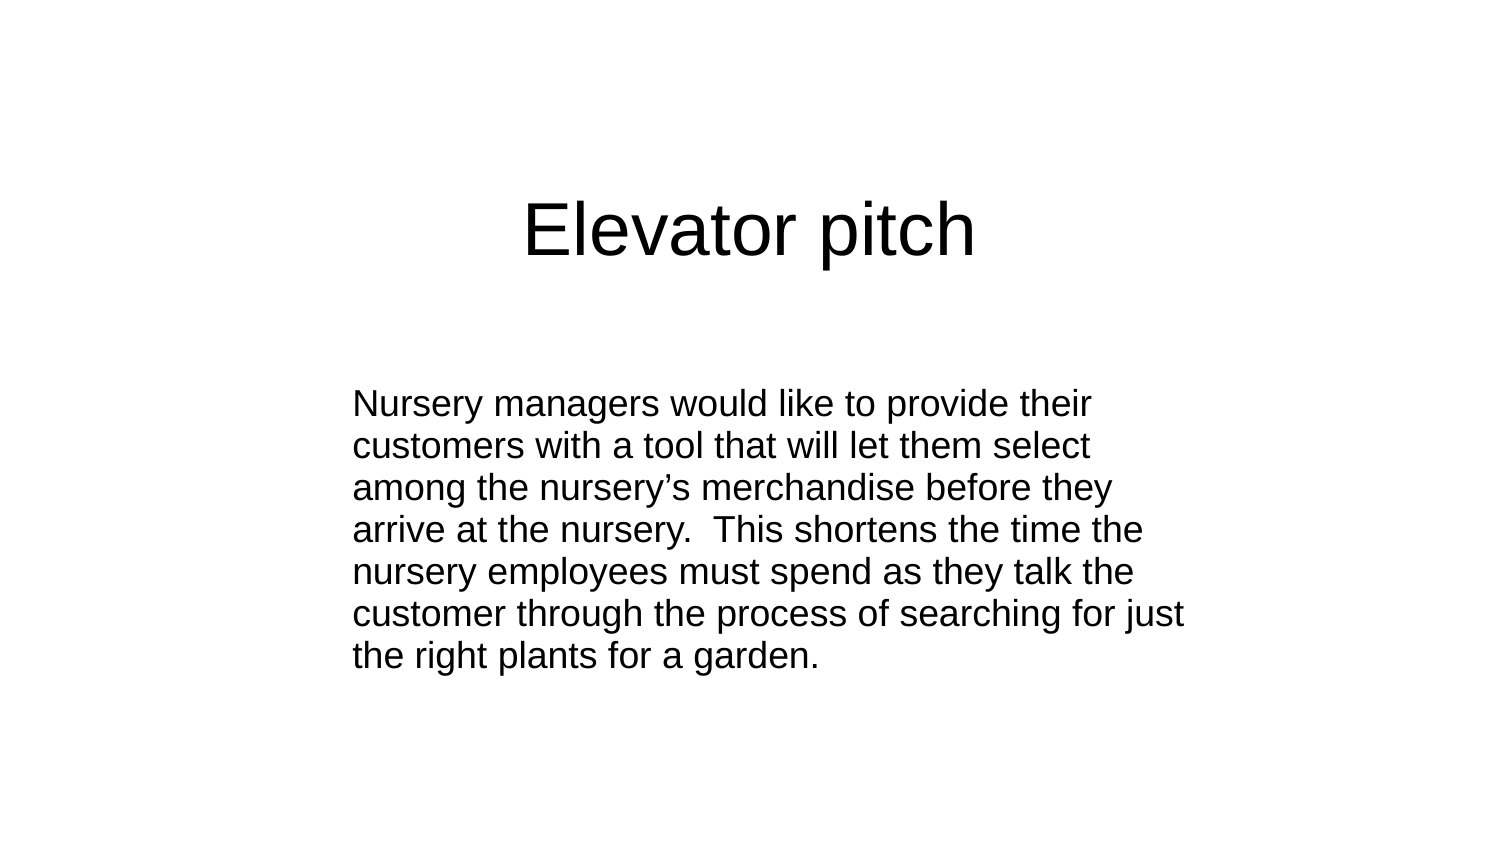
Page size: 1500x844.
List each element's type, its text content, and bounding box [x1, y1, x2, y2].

text_box Nursery managers would like to provide their customers with a tool that will let them select among the nursery’s merchandise before they arrive at the nursery. This shortens the time the nursery employees must spend as they talk the customer through the process of searching for just the right plants for a garden. [337, 375, 1201, 684]
title Elevator pitch [51, 150, 1449, 301]
